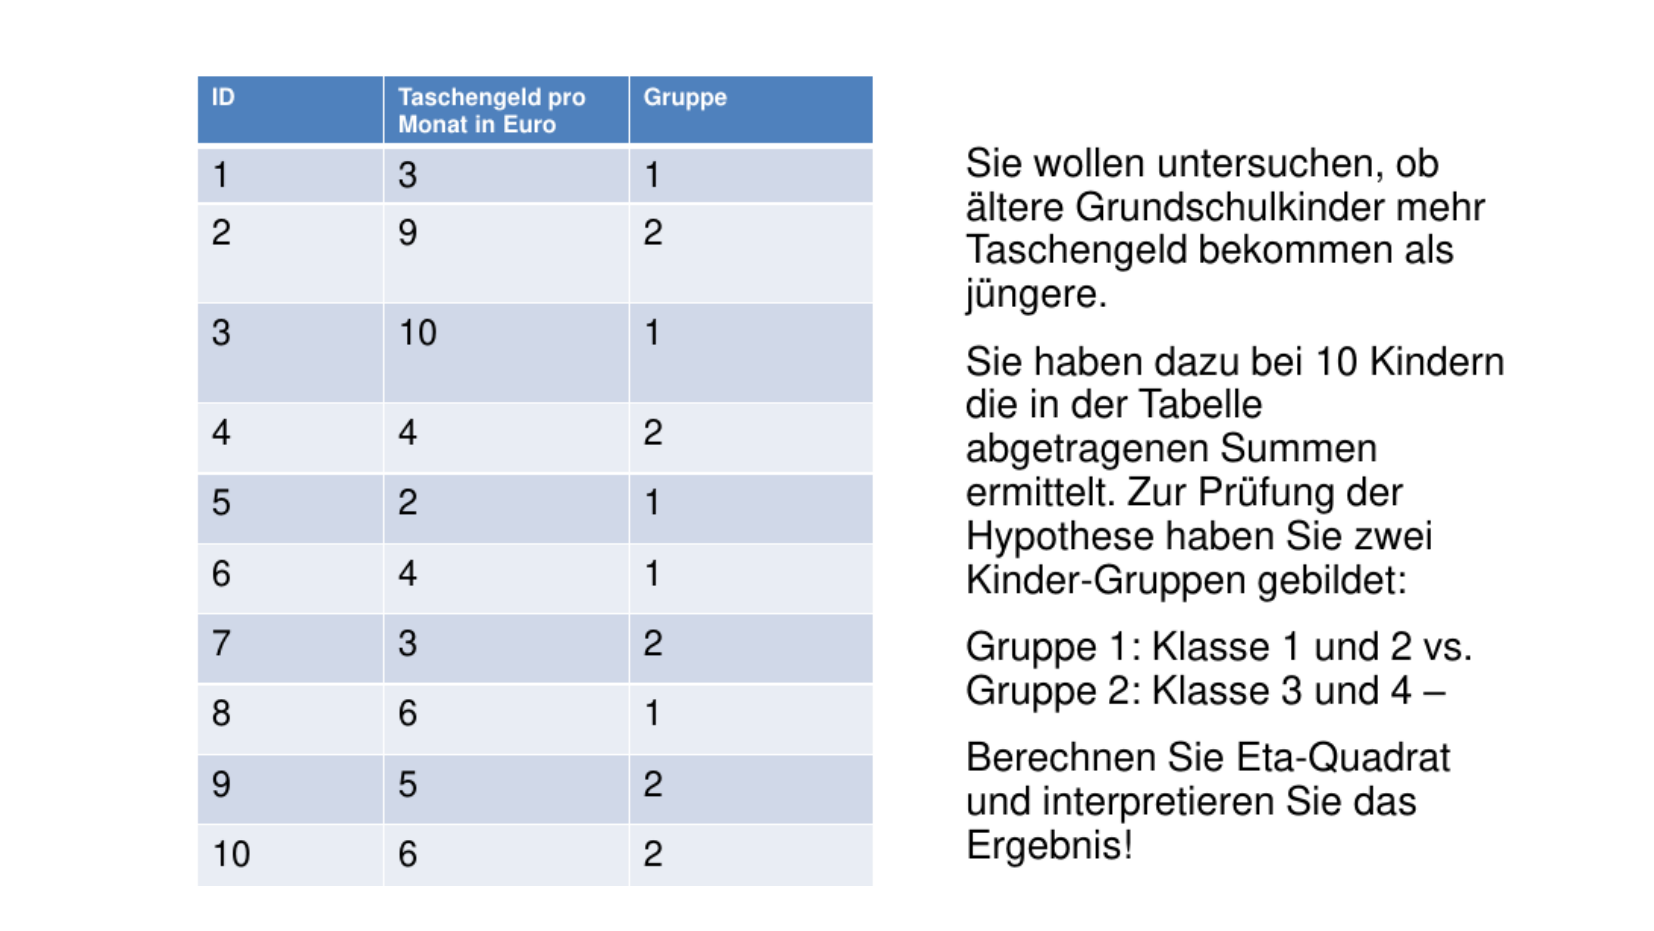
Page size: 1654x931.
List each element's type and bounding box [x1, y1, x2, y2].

picture [177, 72, 1522, 886]
